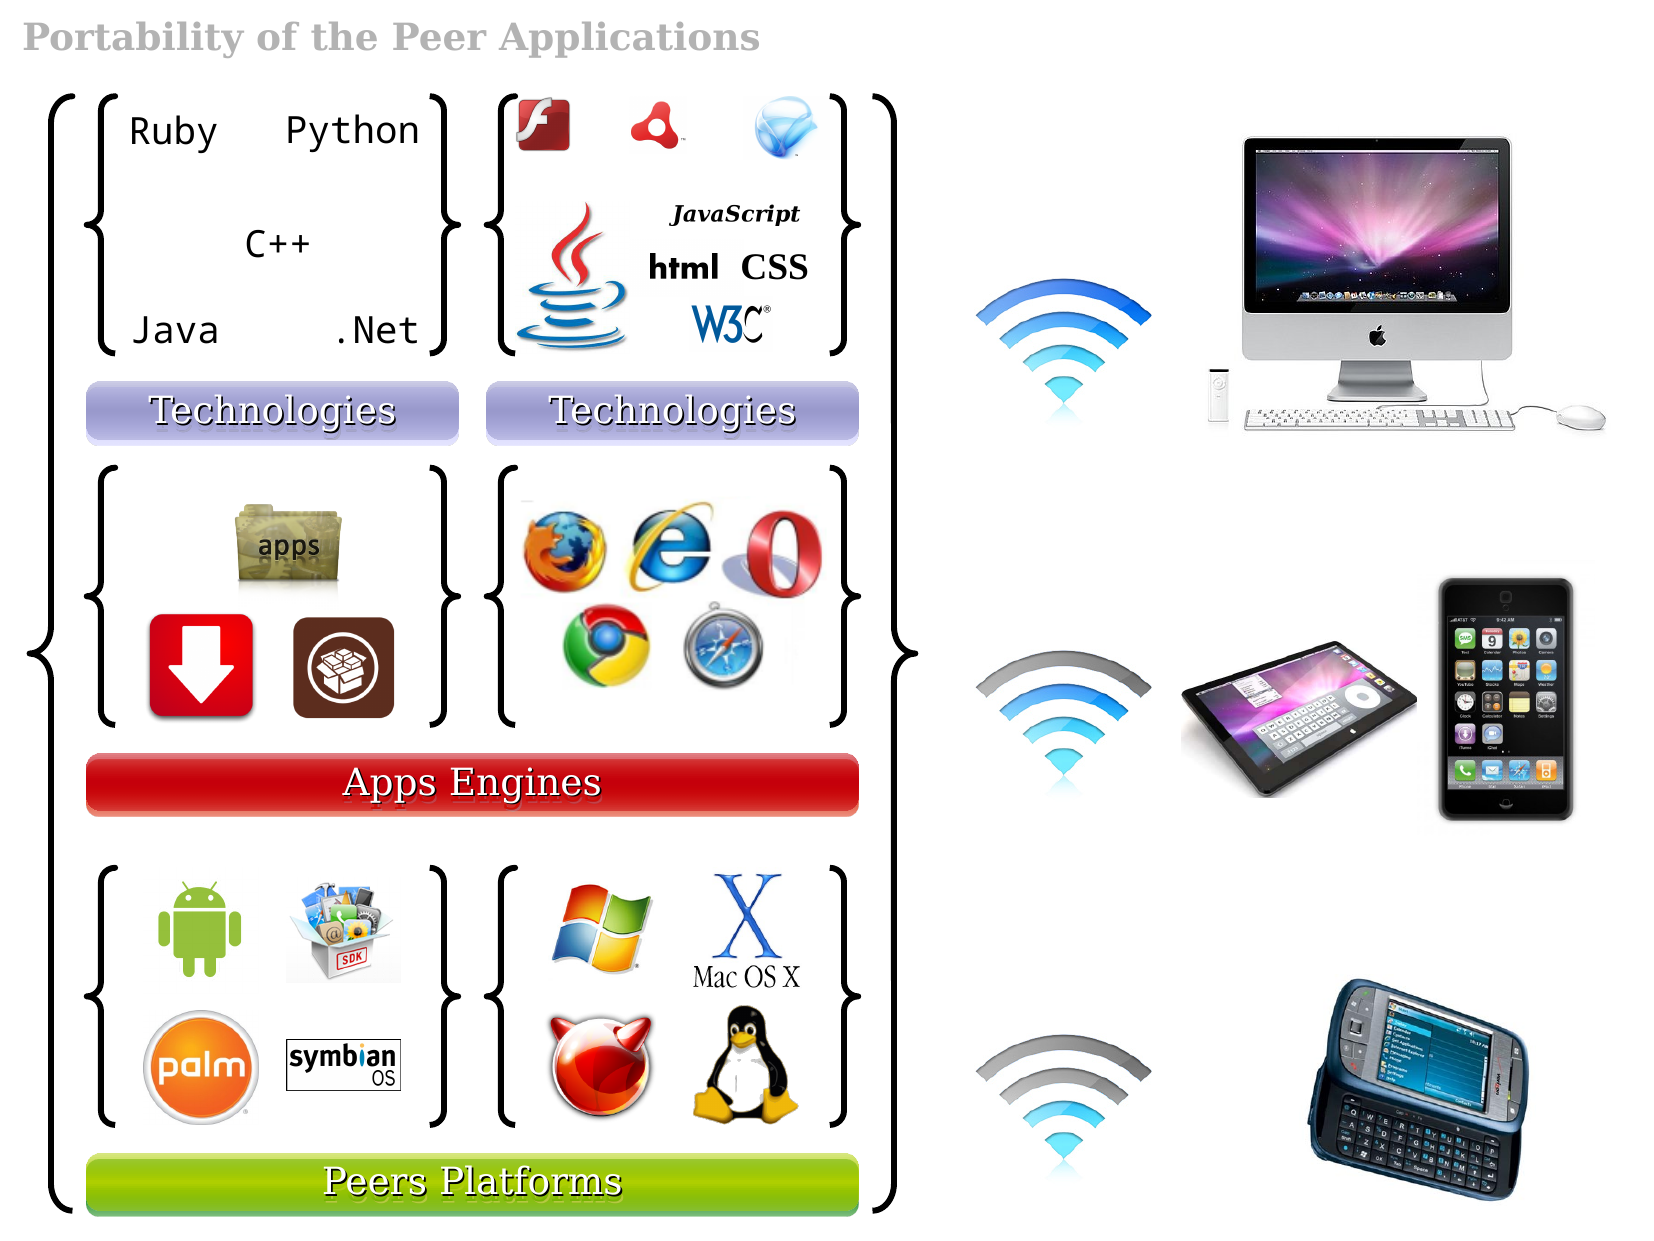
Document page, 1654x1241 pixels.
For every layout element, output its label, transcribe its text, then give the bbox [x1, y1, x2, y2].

text_box [86, 867, 116, 1125]
picture [974, 1033, 1152, 1199]
text_box .Net [315, 296, 444, 359]
text_box Peers Platforms [86, 1153, 859, 1211]
text_box Portability of the Peer Applications [0, 0, 784, 74]
text_box [486, 96, 516, 354]
picture [974, 126, 1625, 443]
picture [1181, 560, 1595, 839]
text_box [429, 467, 459, 725]
picture [686, 1001, 802, 1125]
picture [286, 1039, 401, 1091]
text_box [86, 96, 116, 354]
text_box C++ [229, 210, 334, 274]
picture [1299, 974, 1536, 1206]
picture [516, 496, 829, 696]
text_box [429, 159, 459, 296]
text_box Python [270, 96, 447, 159]
text_box Technologies [86, 381, 459, 440]
text_box [486, 467, 516, 725]
picture [974, 649, 1152, 815]
picture [543, 876, 659, 983]
text_box Apps Engines [86, 753, 859, 811]
text_box [872, 96, 916, 1211]
text_box [829, 867, 859, 1125]
picture [143, 481, 401, 725]
text_box [429, 867, 459, 1125]
text_box Technologies [486, 381, 859, 440]
text_box [829, 467, 859, 725]
text_box [86, 467, 116, 725]
text_box Java [115, 296, 259, 359]
text_box CSS [725, 239, 829, 344]
picture [143, 1010, 259, 1125]
picture [286, 877, 401, 983]
text_box Ruby [113, 96, 242, 211]
text_box [486, 867, 516, 1125]
picture [143, 867, 259, 995]
picture [686, 867, 802, 991]
picture [516, 96, 573, 154]
text_box [829, 96, 859, 354]
picture [516, 96, 829, 354]
picture [543, 1010, 659, 1124]
text_box [29, 96, 73, 1211]
